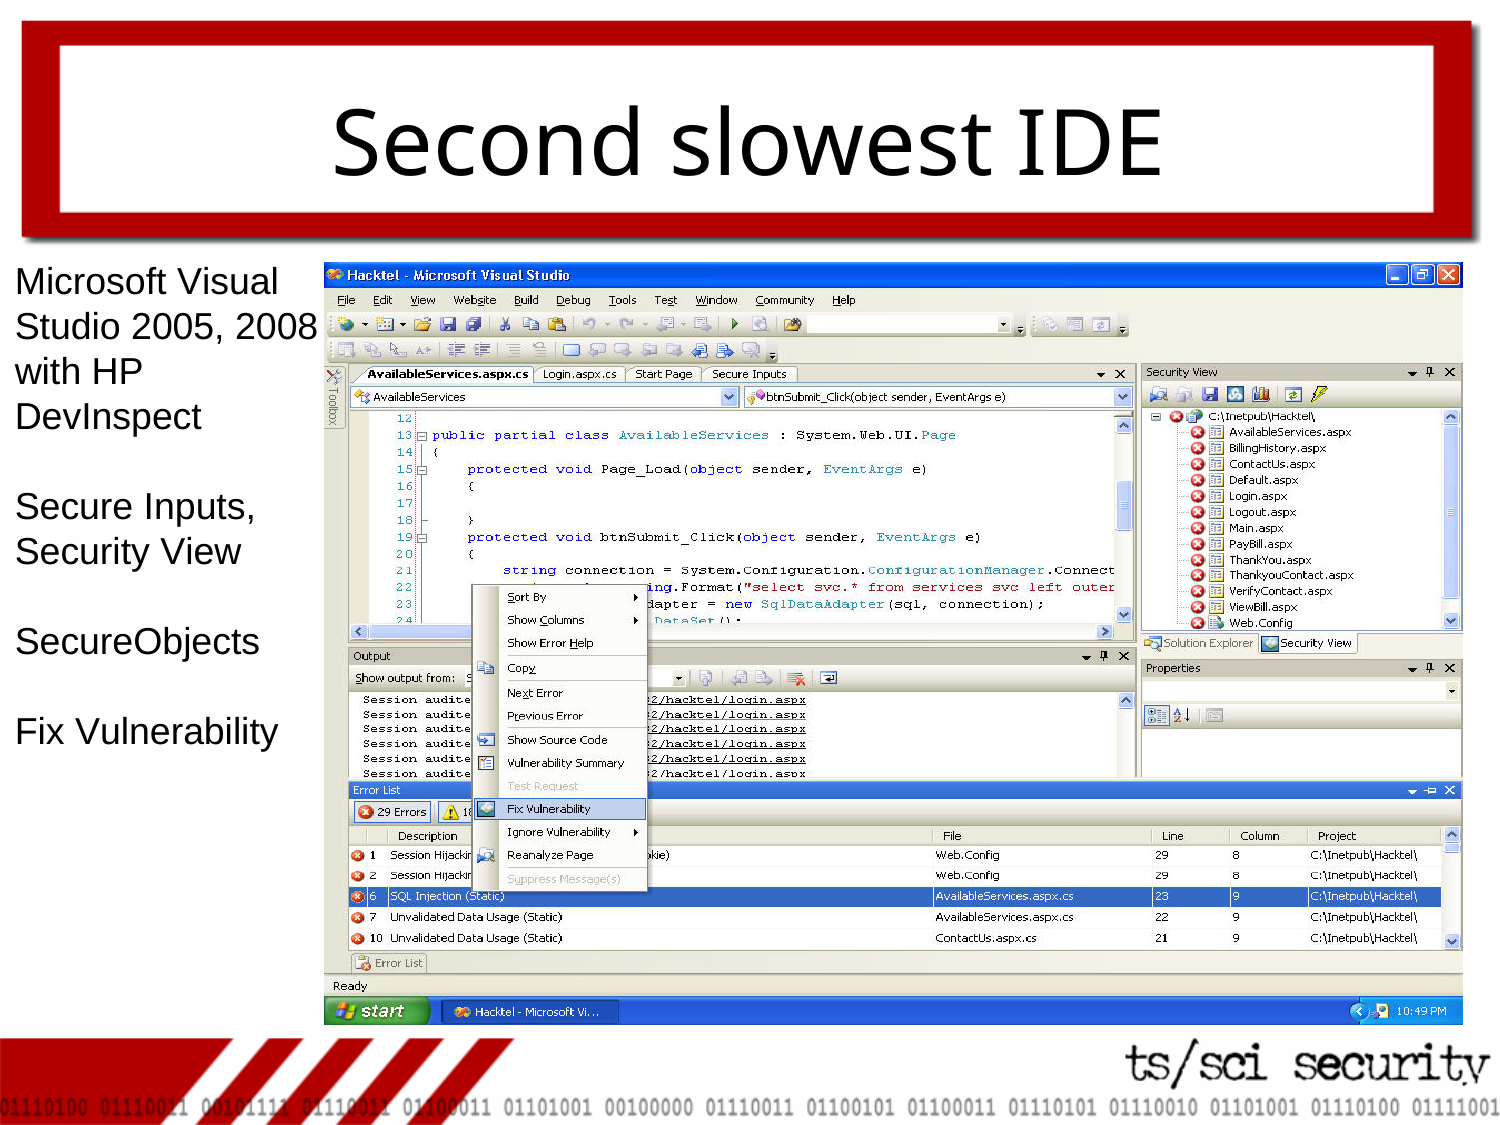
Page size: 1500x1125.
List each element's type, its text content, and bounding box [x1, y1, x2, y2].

title Second slowest IDE [75, 21, 1423, 257]
text_box Microsoft Visual Studio 2005, 2008 with HP DevInspect Secure Inputs, Security View SecureObjects Fix Vulnerability [0, 249, 351, 761]
picture [0, 0, 1500, 1125]
